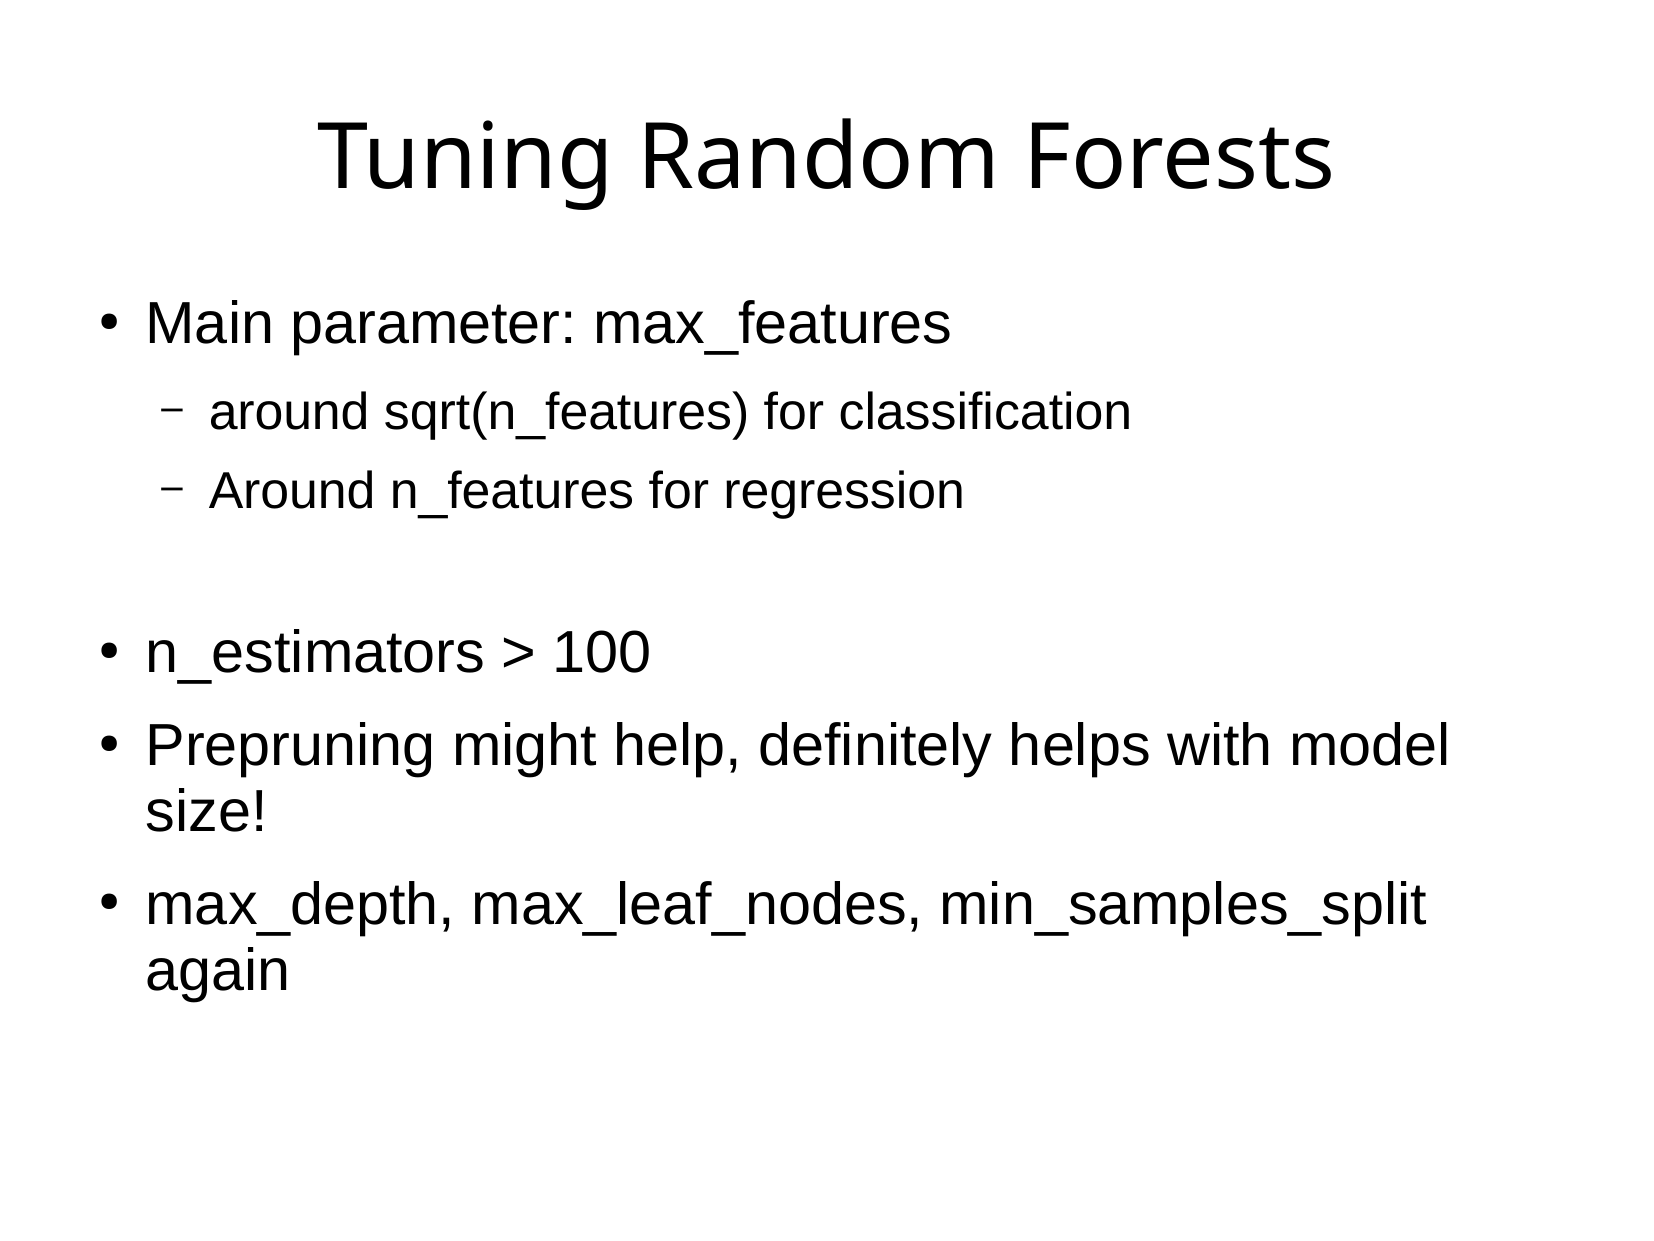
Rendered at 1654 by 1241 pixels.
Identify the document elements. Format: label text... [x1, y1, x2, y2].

list Main parameter: max_features around sqrt(n_features) for classification Around n_features for regression n_estimators > 100 Prepruning might help, definitely helps with model size! max_depth, max_leaf_nodes, min_samples_split again [82, 290, 1571, 1010]
title Tuning Random Forests [82, 49, 1571, 257]
